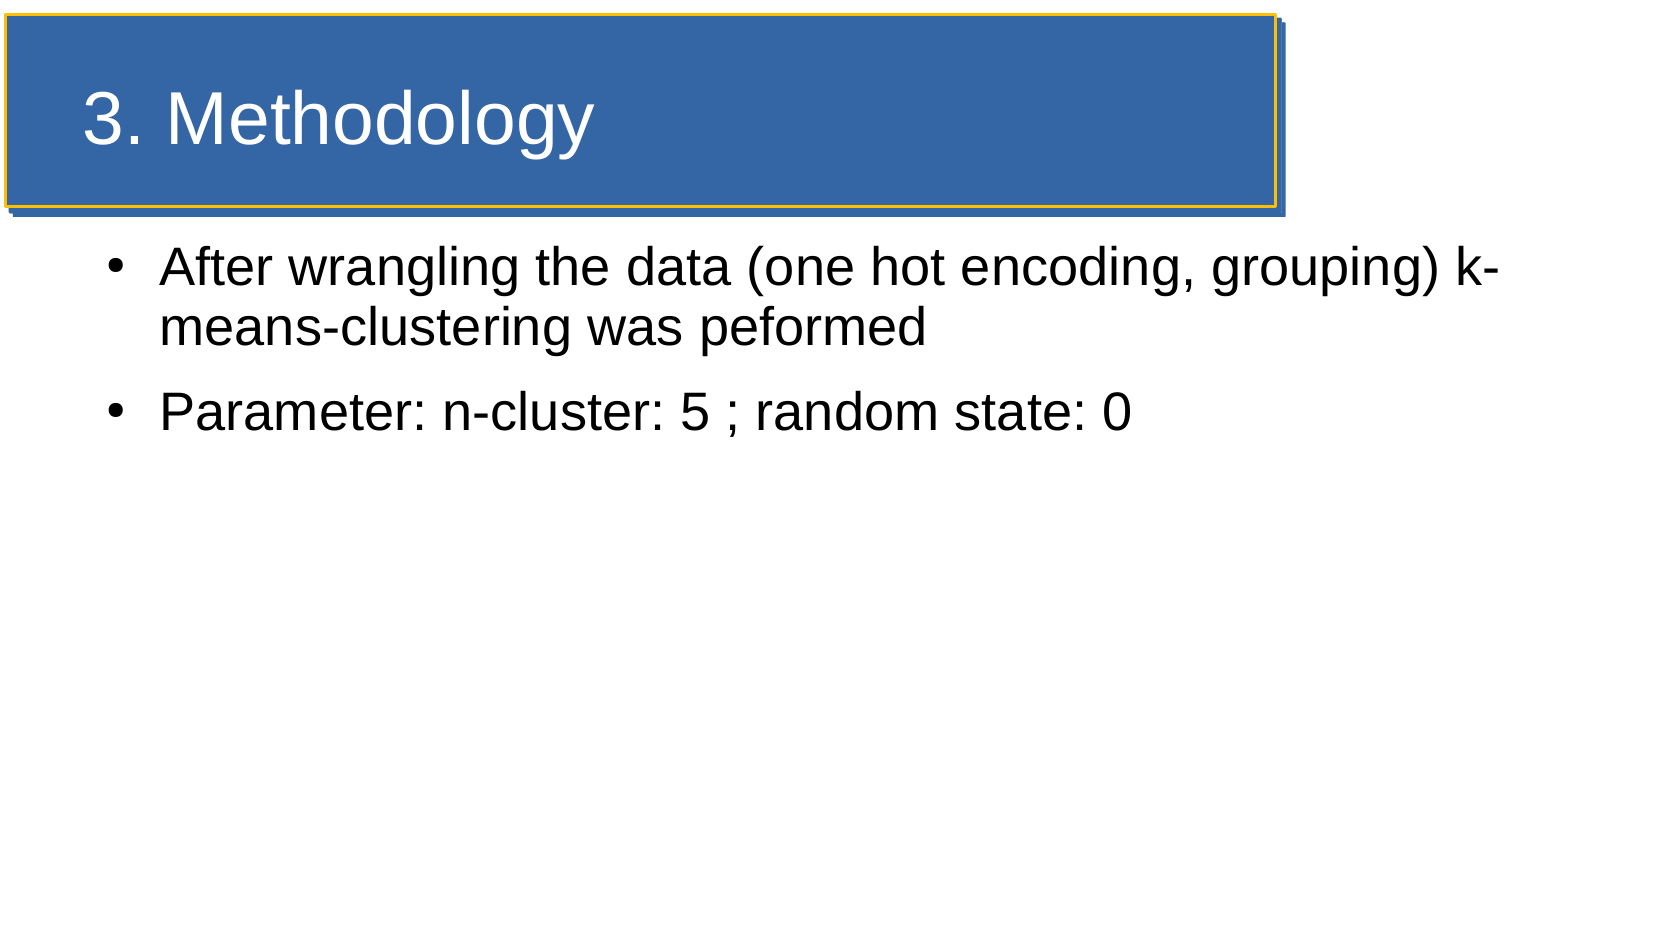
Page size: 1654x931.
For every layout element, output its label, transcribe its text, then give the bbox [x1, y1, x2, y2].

title 3. Methodology [82, 44, 1235, 192]
list After wrangling the data (one hot encoding, grouping) k-means-clustering was peformed Parameter: n-cluster: 5 ; random state: 0 [88, 236, 1565, 798]
